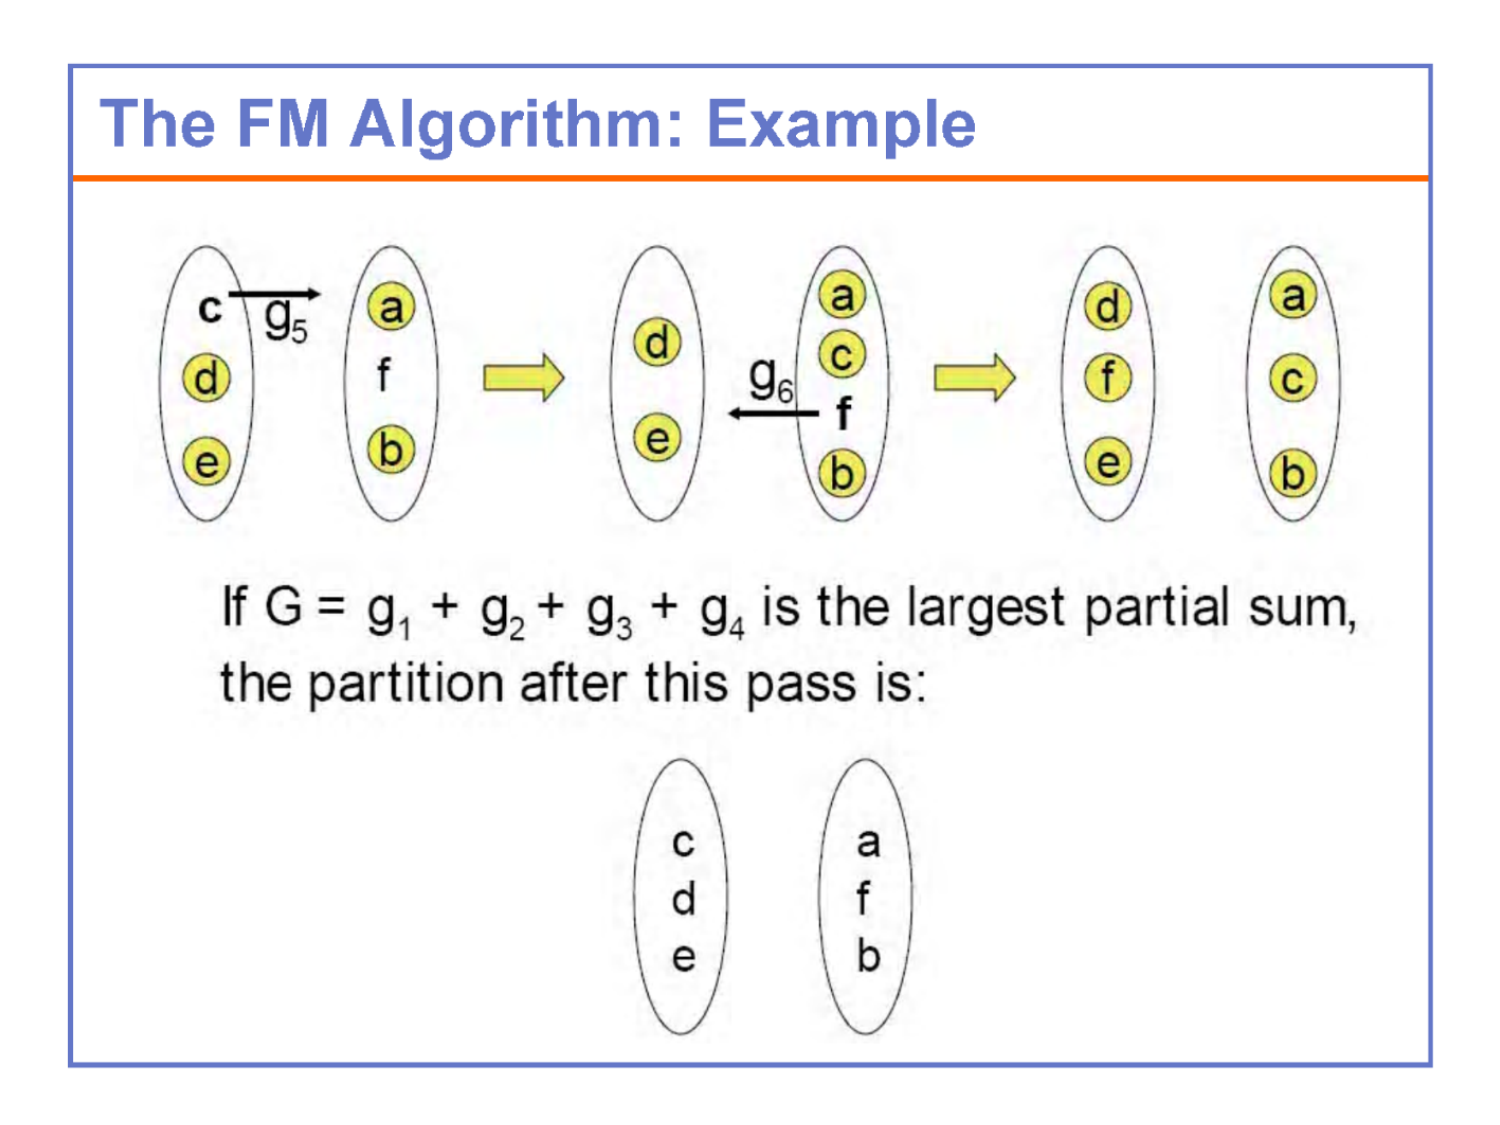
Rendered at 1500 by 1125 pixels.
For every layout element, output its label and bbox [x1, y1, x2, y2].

picture [52, 11, 1448, 1082]
